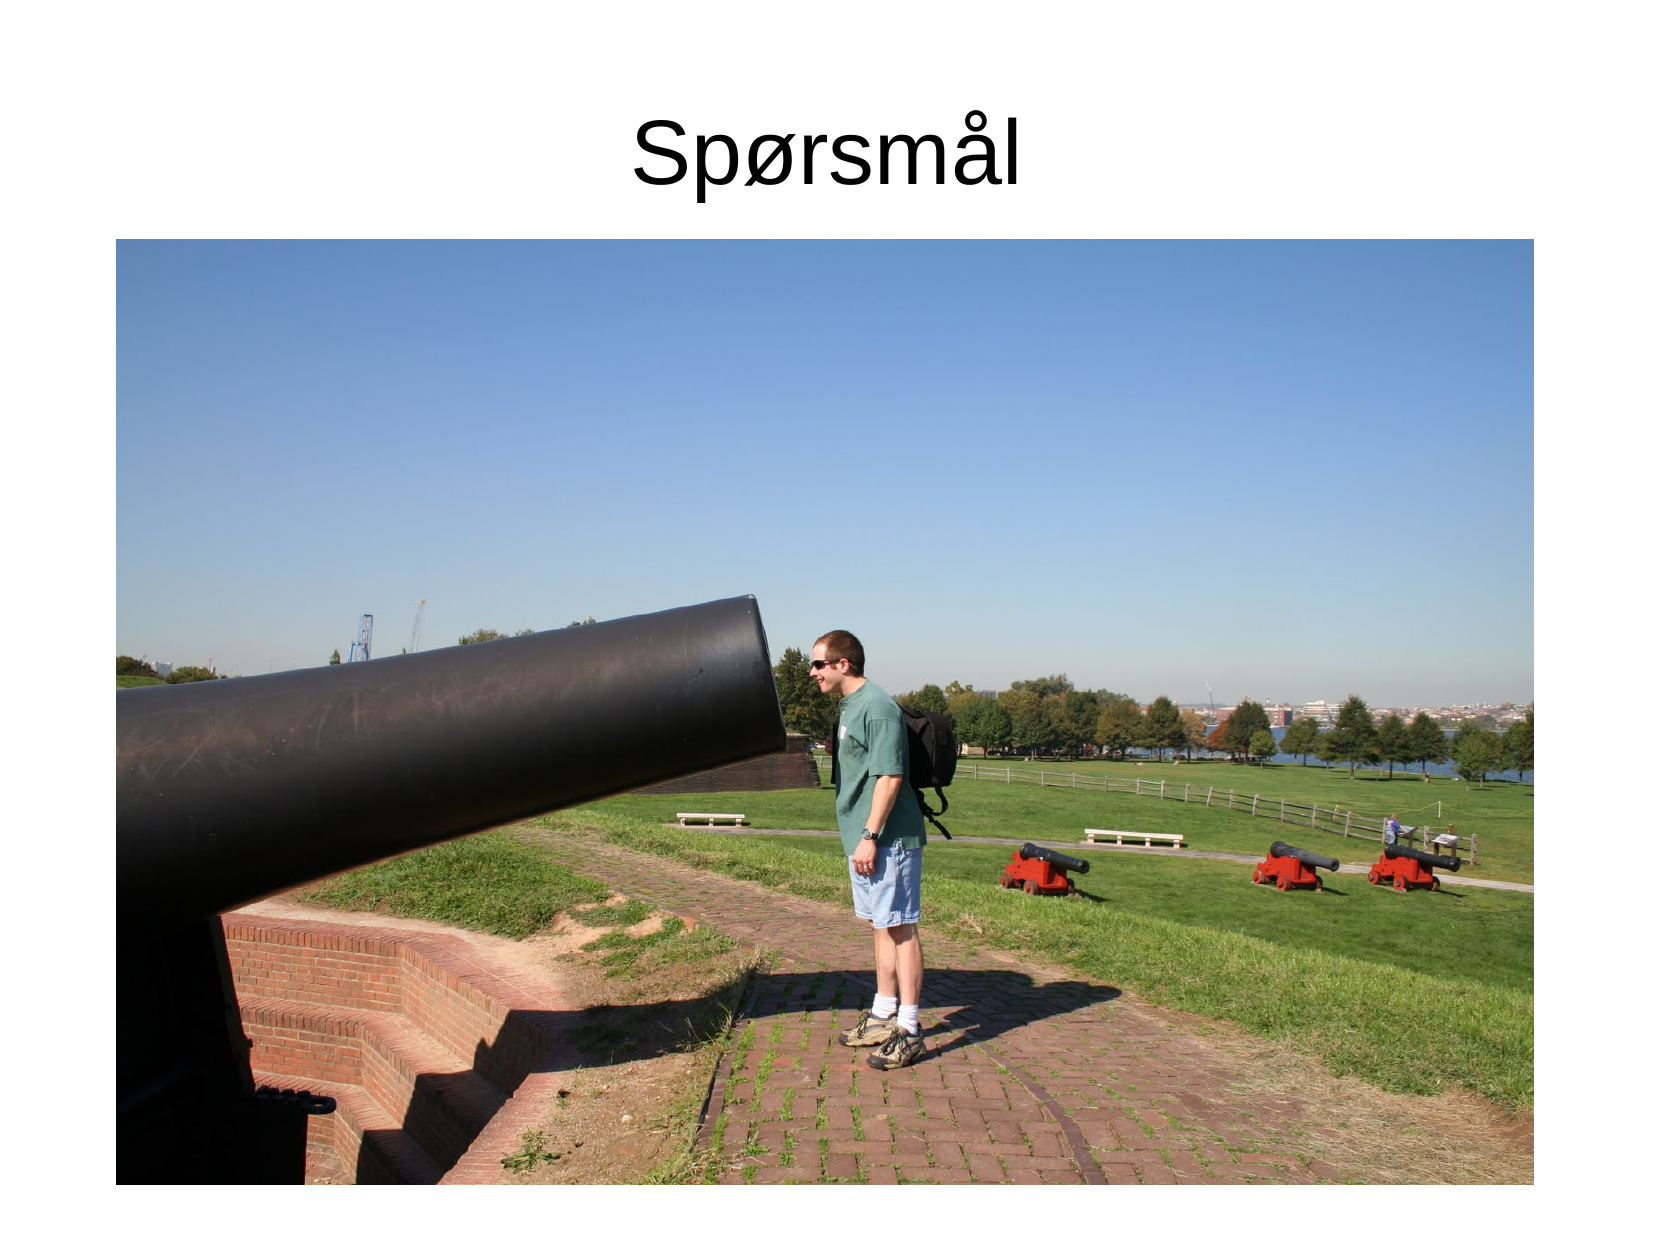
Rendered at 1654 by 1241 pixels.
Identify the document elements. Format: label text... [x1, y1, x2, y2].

picture [116, 239, 1534, 1186]
title Spørsmål [82, 49, 1571, 257]
